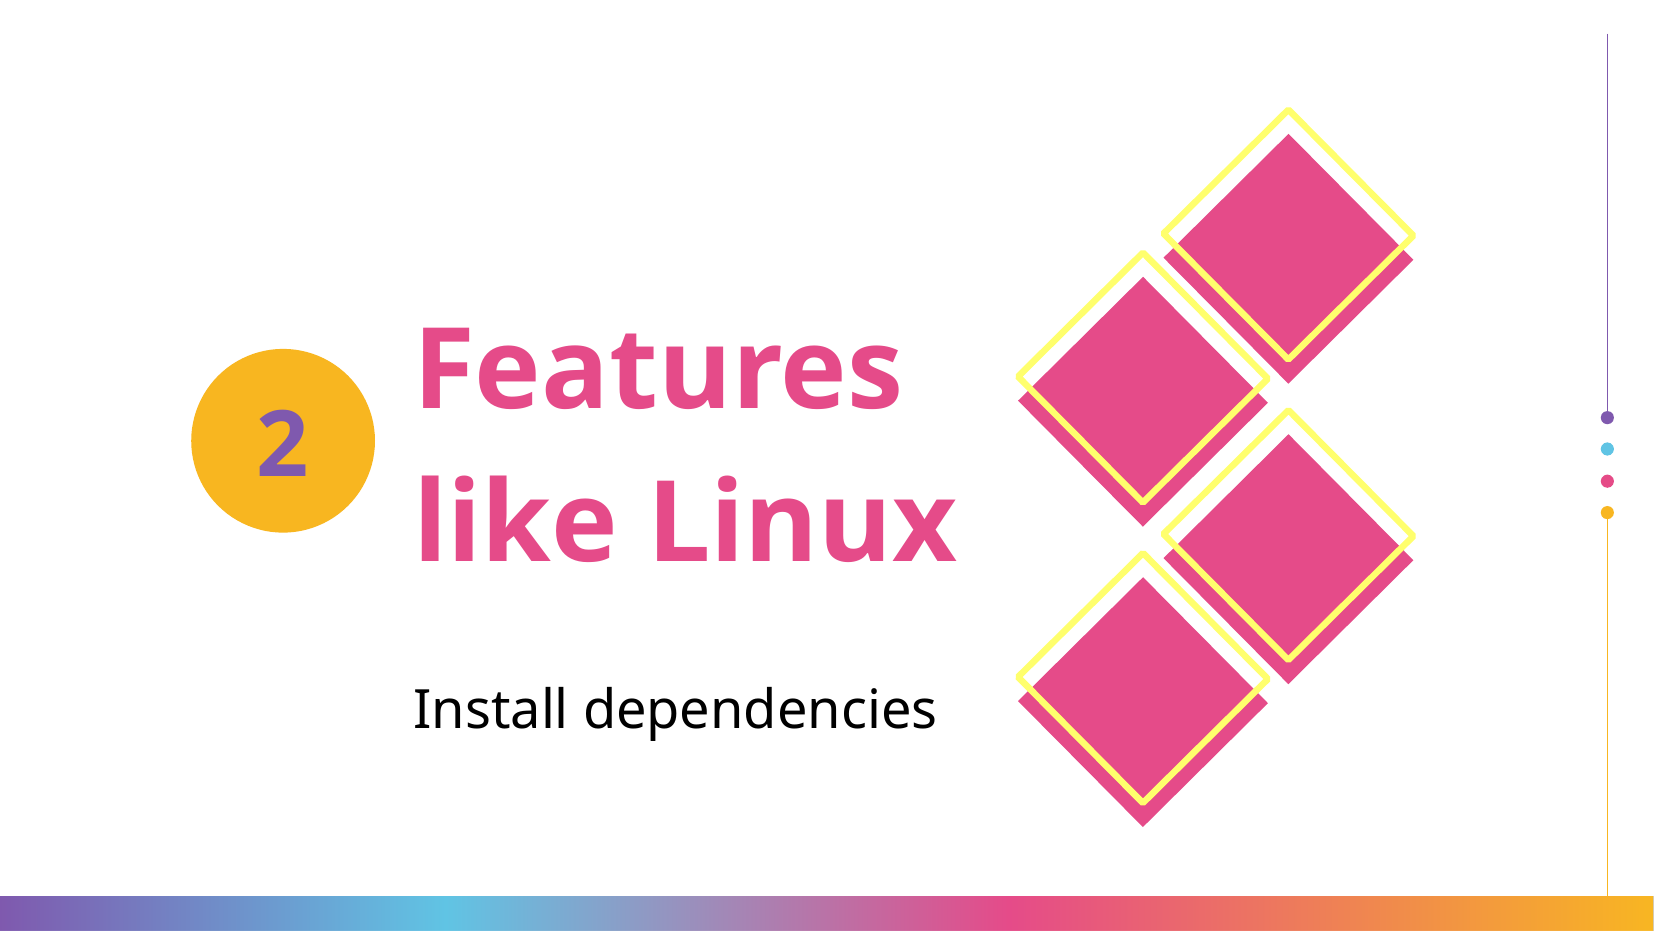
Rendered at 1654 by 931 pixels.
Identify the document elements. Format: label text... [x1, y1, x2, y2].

title Features like Linux [413, 288, 1080, 595]
title Install dependencies [413, 620, 945, 796]
picture [0, 896, 1654, 931]
text_box 2 [191, 348, 376, 533]
